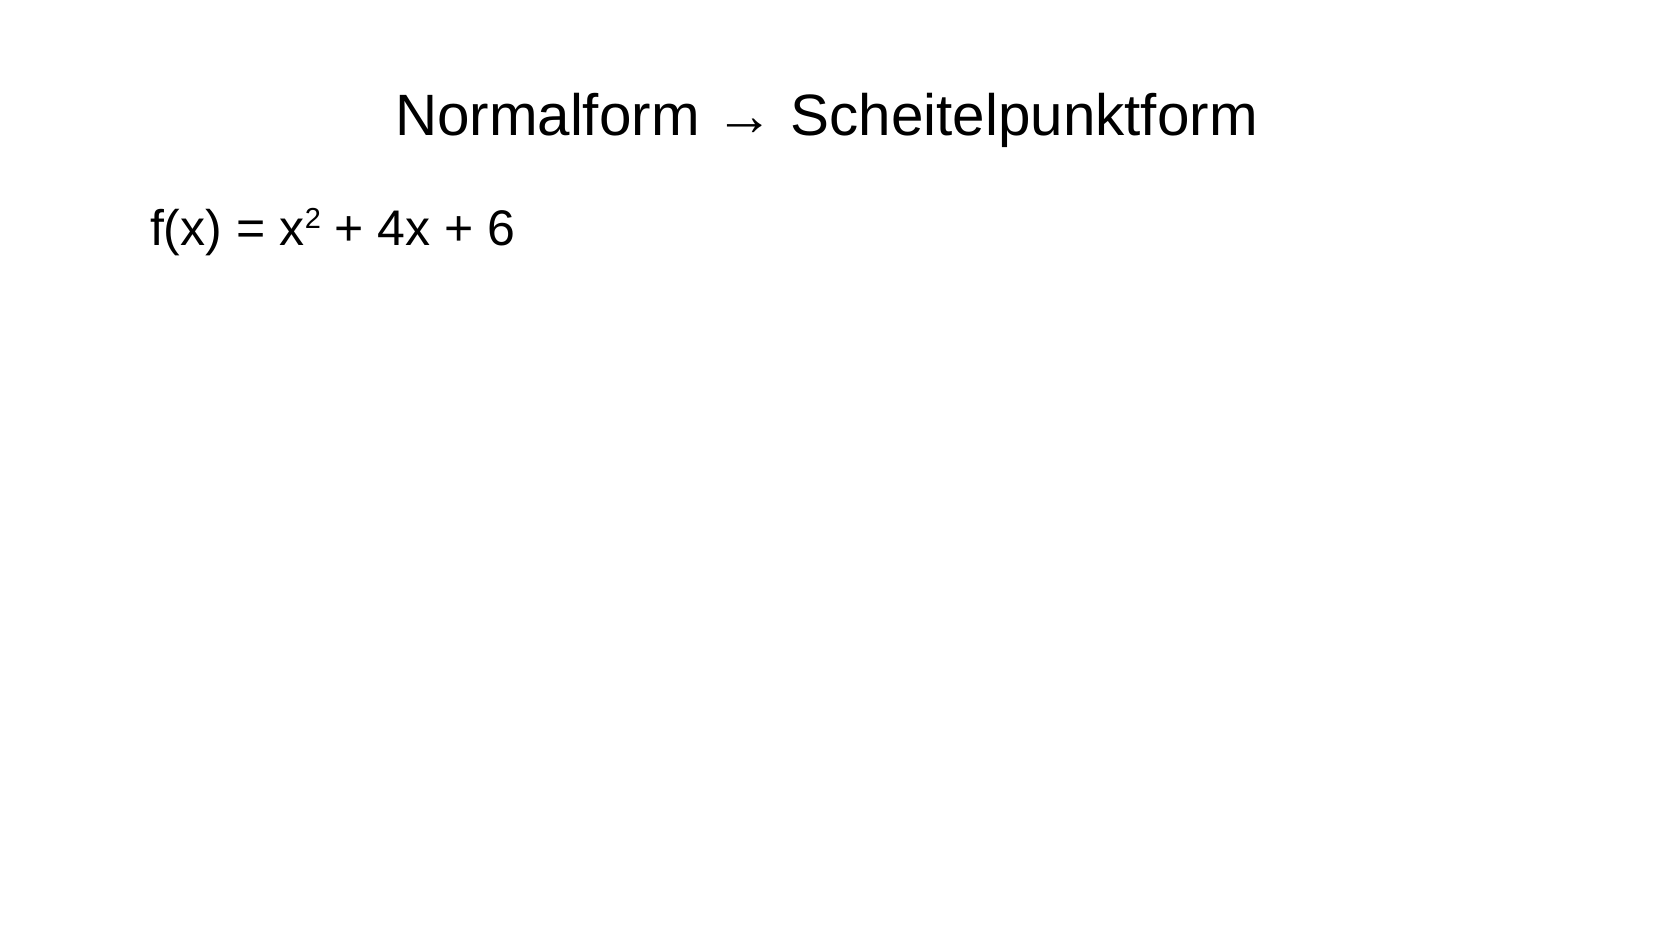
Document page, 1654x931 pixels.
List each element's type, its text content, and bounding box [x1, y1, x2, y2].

title Normalform → Scheitelpunktform [82, 37, 1571, 193]
text_box f(x) = x2 + 4x + 6 [135, 192, 697, 375]
